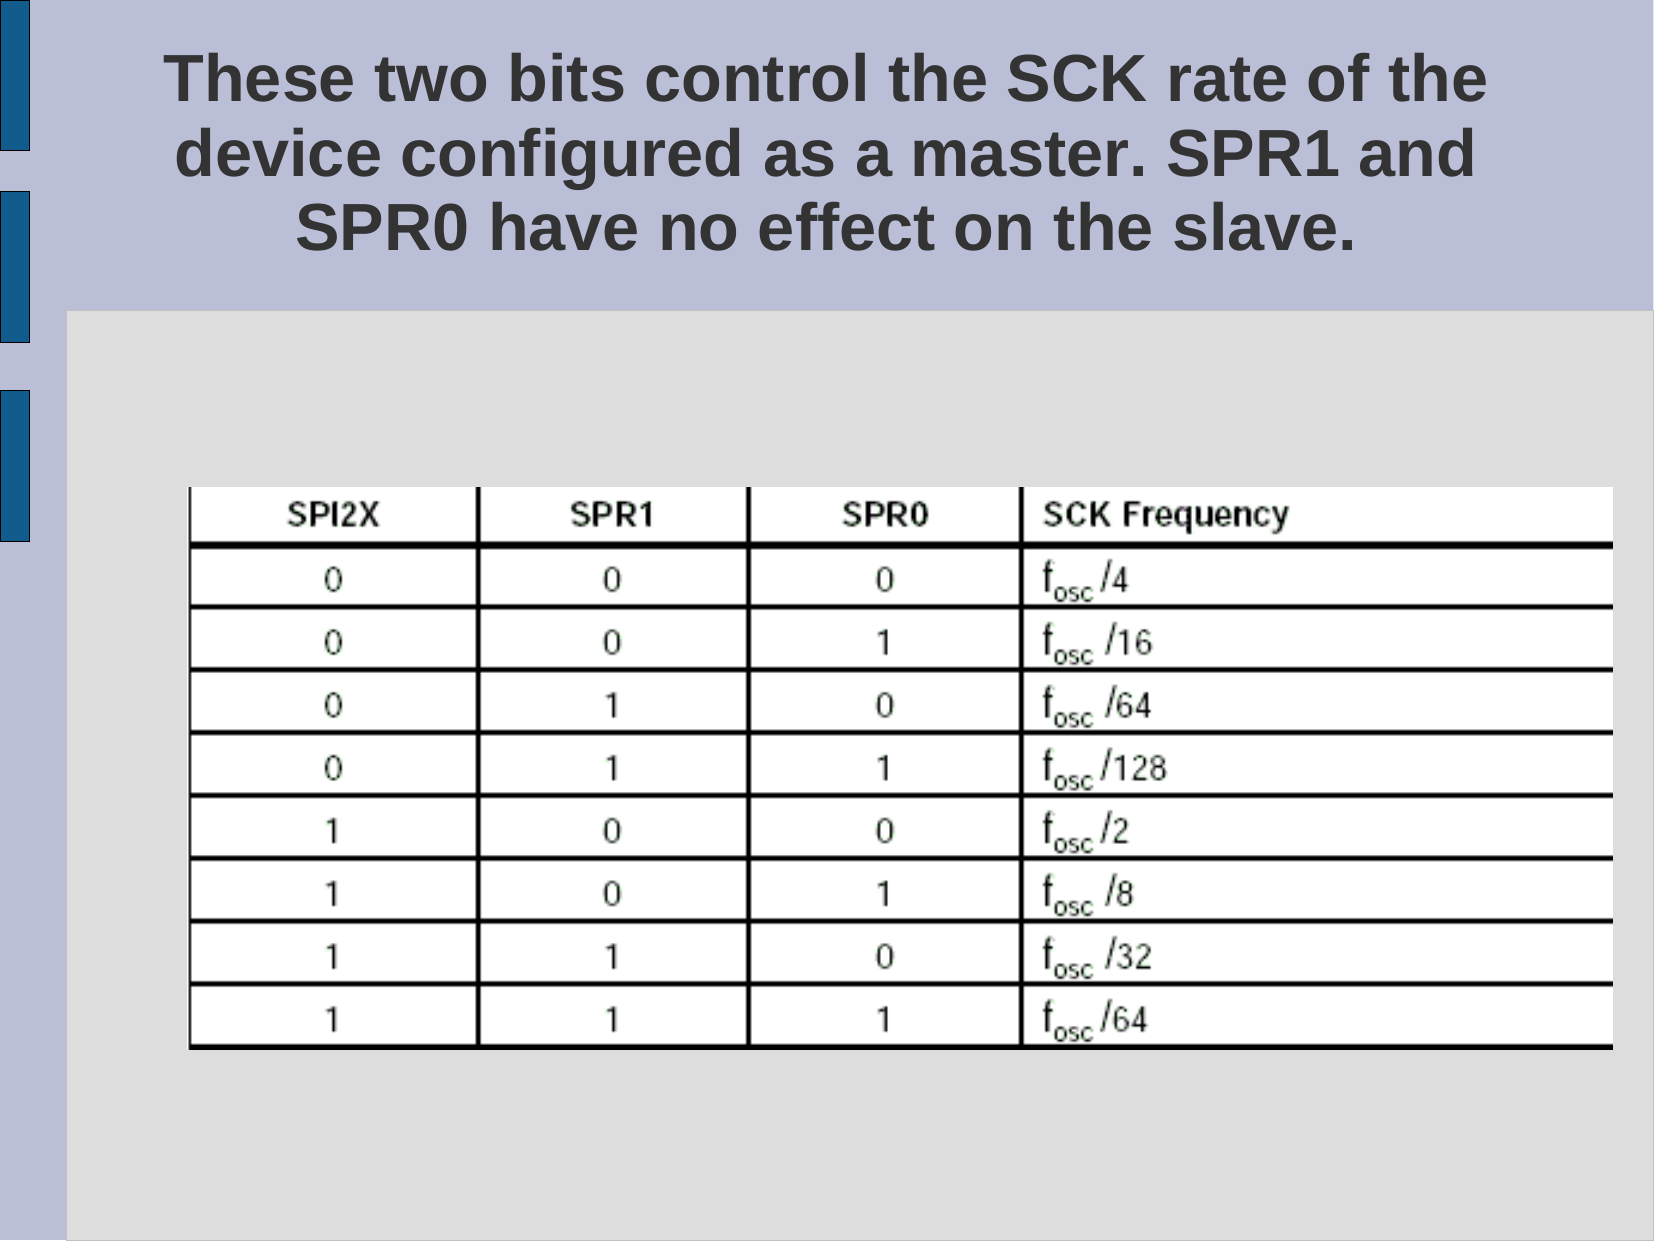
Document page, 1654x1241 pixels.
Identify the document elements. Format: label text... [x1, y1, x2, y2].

title These two bits control the SCK rate of the device configured as a master. SPR1 and SPR0 have no effect on the slave. [82, 40, 1571, 266]
picture [187, 487, 1613, 1051]
